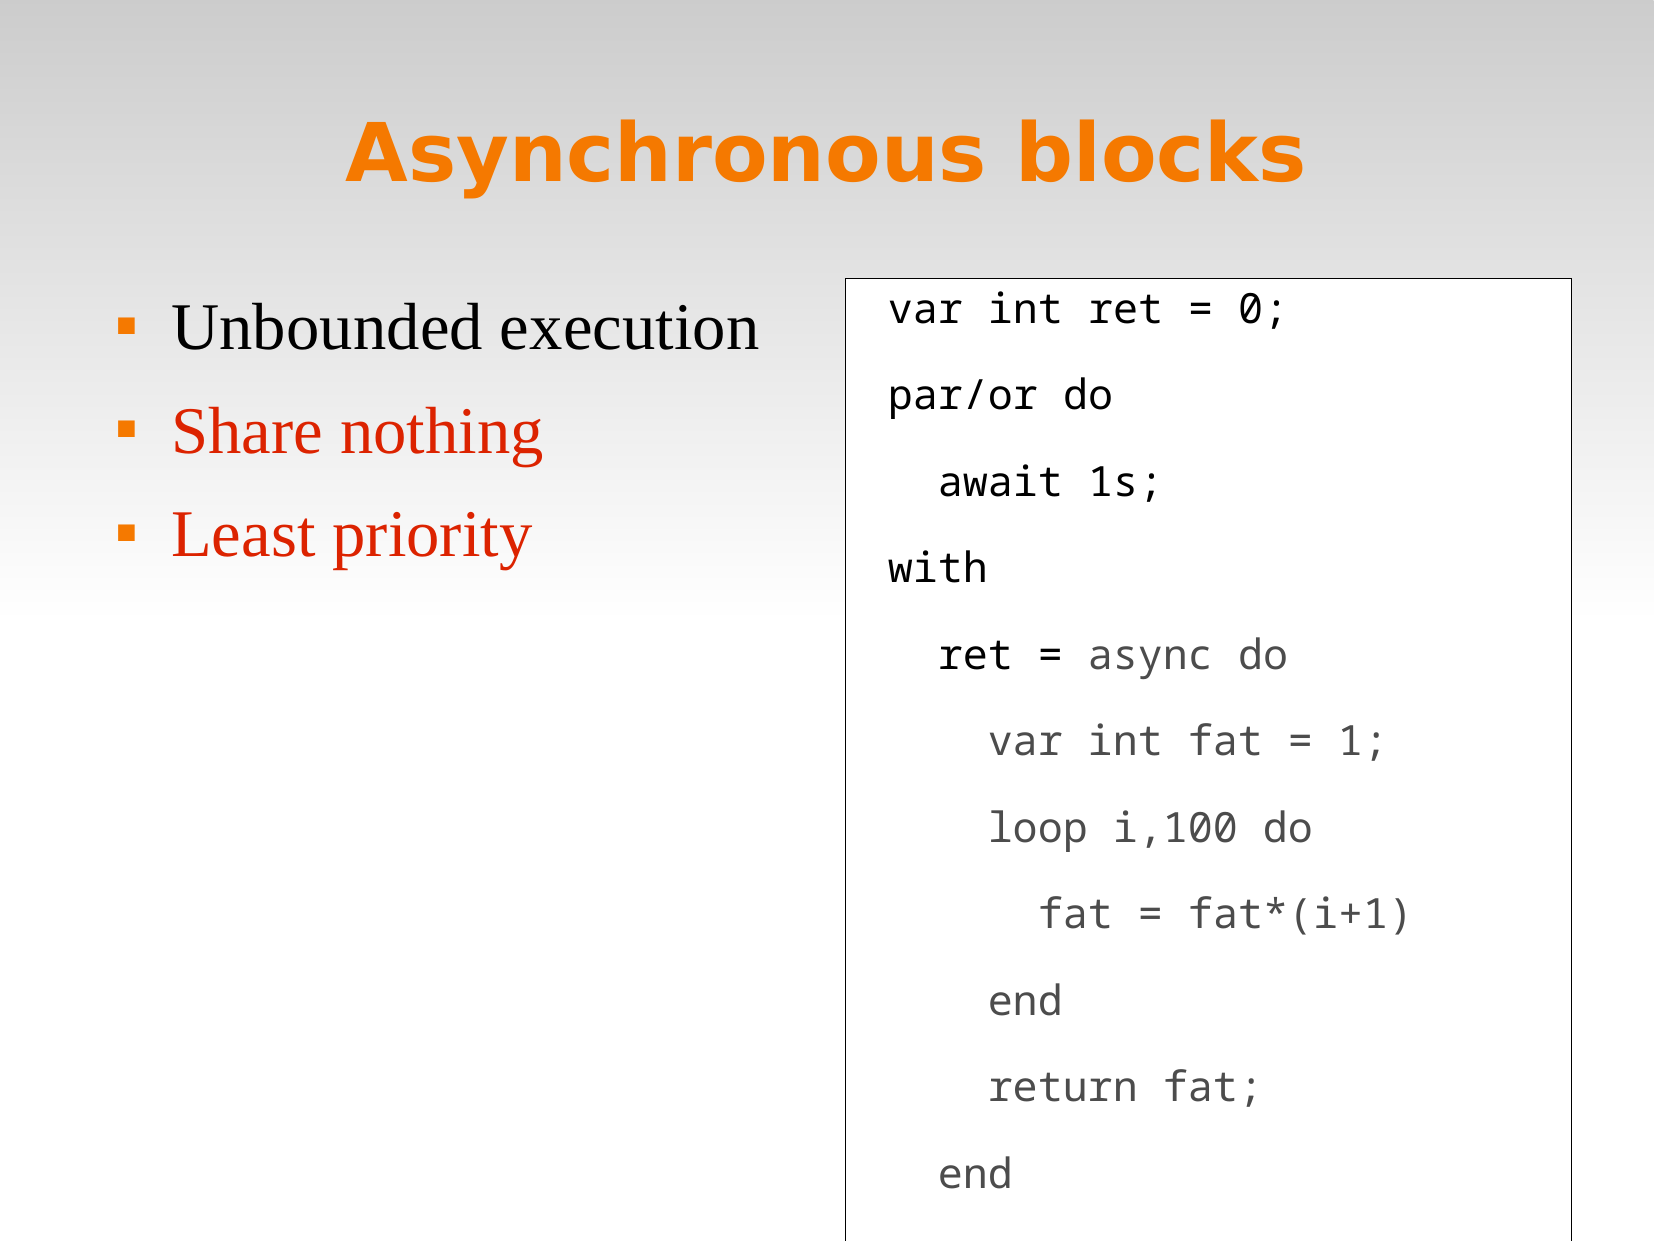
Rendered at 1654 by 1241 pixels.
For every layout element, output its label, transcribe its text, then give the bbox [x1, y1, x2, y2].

title Asynchronous blocks [82, 49, 1571, 257]
list Unbounded execution Share nothing Least priority [82, 290, 809, 1094]
list var int ret = 0; par/or do await 1s; with ret = async do var int fat = 1; loop i,100 do fat = fat*(i+1) end return fat; end end [845, 278, 1572, 1186]
